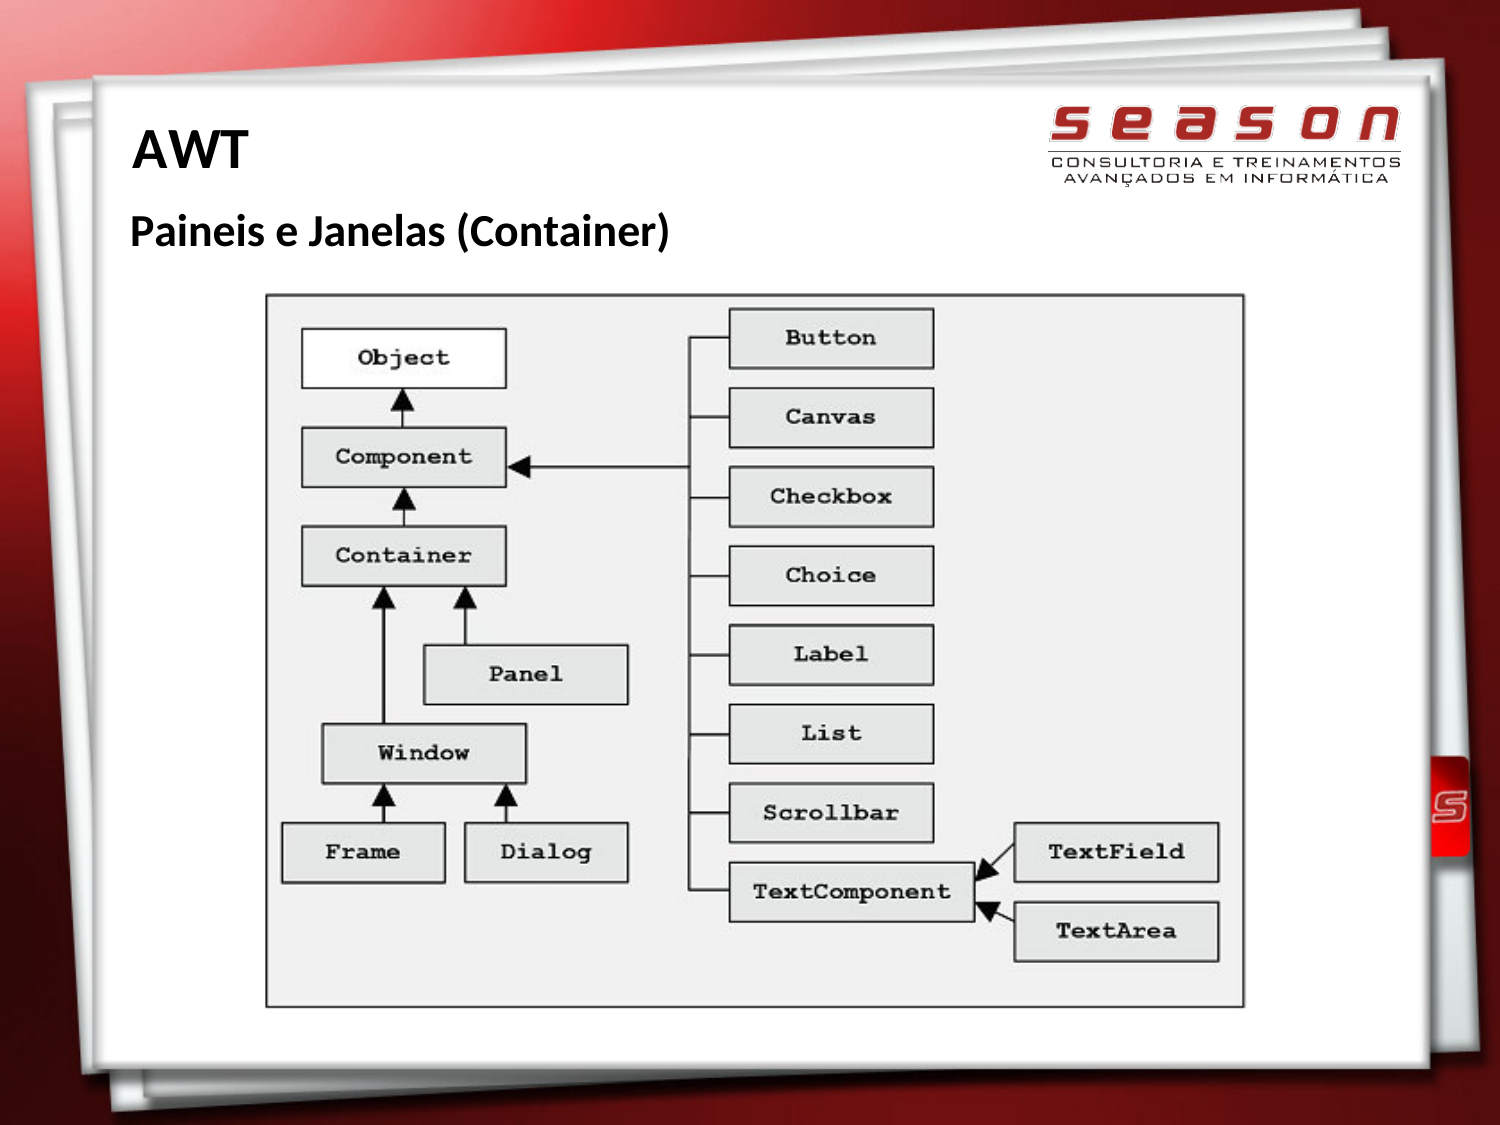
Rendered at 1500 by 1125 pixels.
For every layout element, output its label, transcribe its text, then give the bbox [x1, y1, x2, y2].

picture [0, 0, 1500, 1125]
text_box Paineis e Janelas (Container) [119, 200, 1240, 256]
title AWT [118, 33, 1394, 257]
